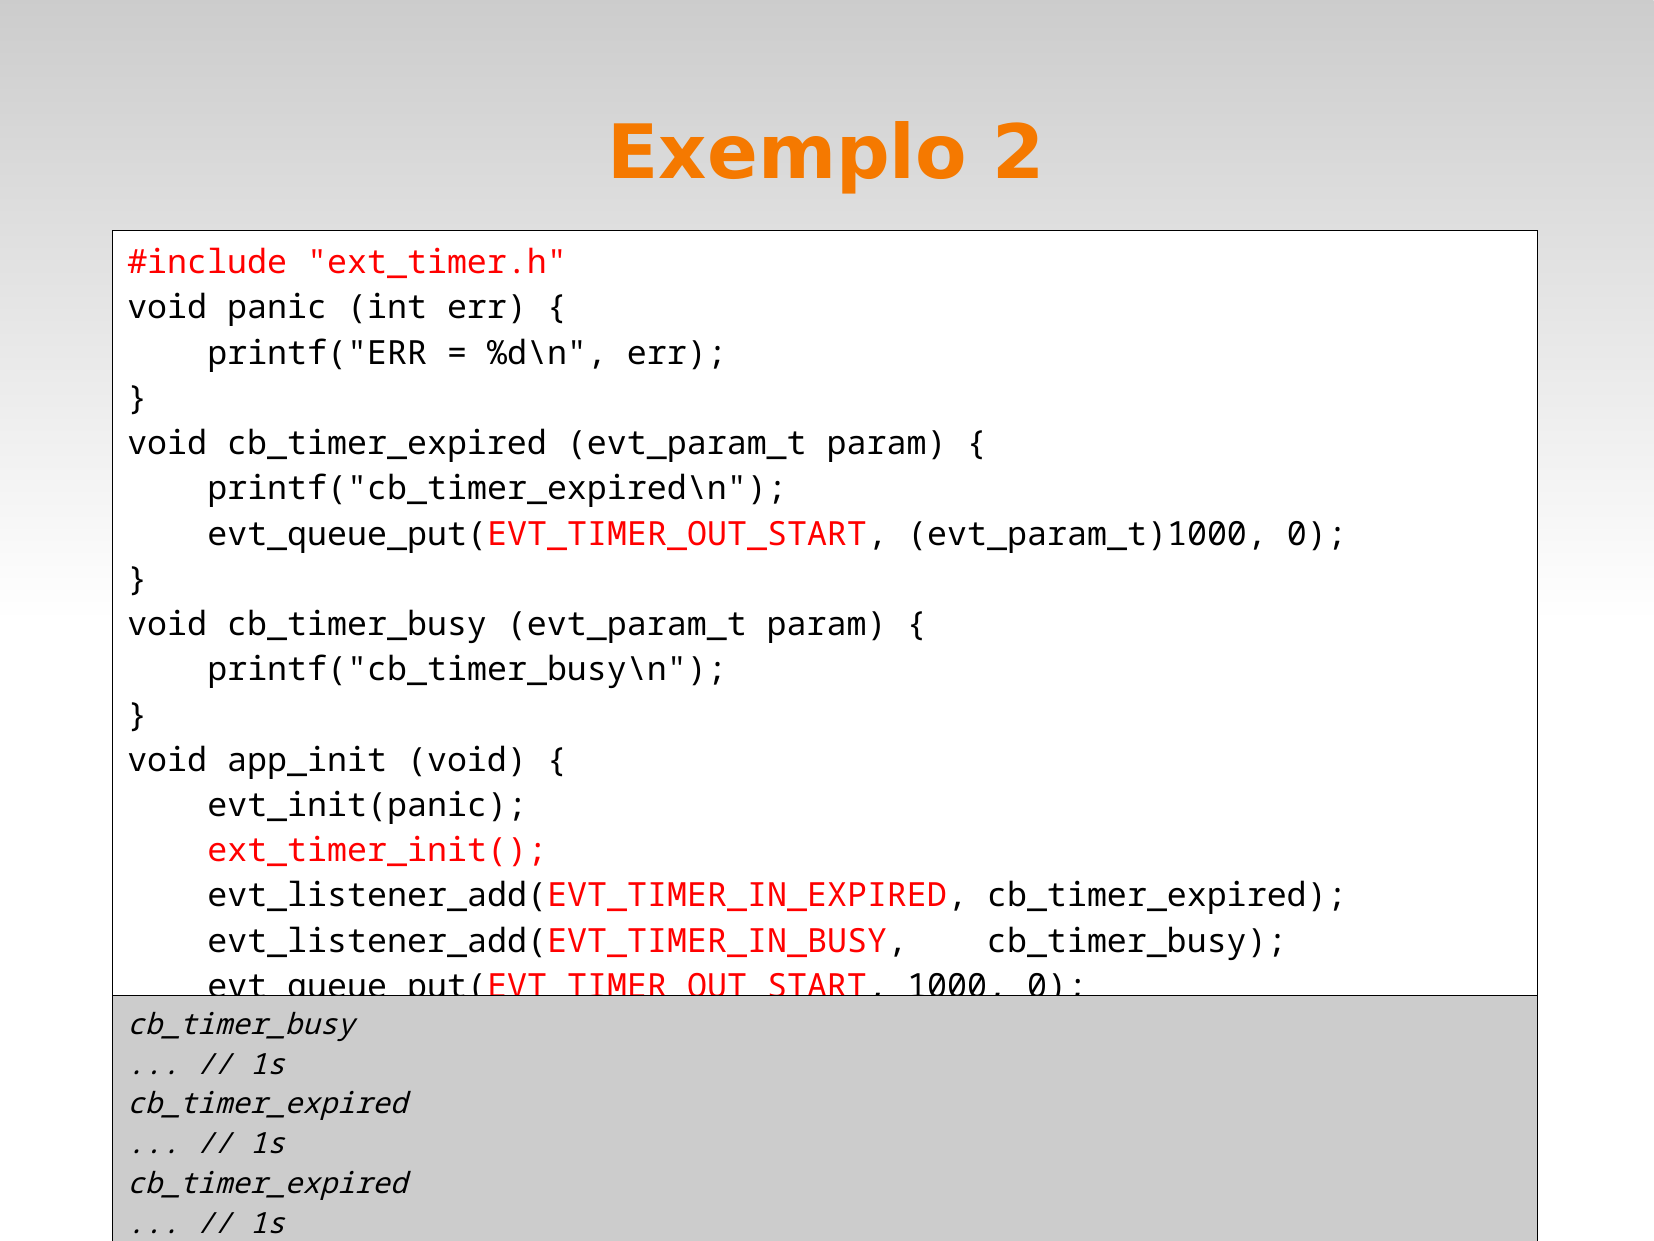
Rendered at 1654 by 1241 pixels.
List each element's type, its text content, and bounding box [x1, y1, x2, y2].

title Exemplo 2 [82, 49, 1571, 257]
text_box #include "ext_timer.h" void panic (int err) { printf("ERR = %d\n", err); } void cb_timer_expired (evt_param_t param) { printf("cb_timer_expired\n"); evt_queue_put(EVT_TIMER_OUT_START, (evt_param_t)1000, 0); } void cb_timer_busy (evt_param_t param) { printf("cb_timer_busy\n"); } void app_init (void) { evt_init(panic); ext_timer_init(); evt_listener_add(EVT_TIMER_IN_EXPIRED, cb_timer_expired); evt_listener_add(EVT_TIMER_IN_BUSY, cb_timer_busy); evt_queue_put(EVT_TIMER_OUT_START, 1000, 0); evt_queue_put(EVT_TIMER_OUT_START, 2000, 0); } [112, 230, 1538, 982]
text_box cb_timer_busy ... // 1s cb_timer_expired ... // 1s cb_timer_expired ... // 1s [112, 995, 1538, 1218]
